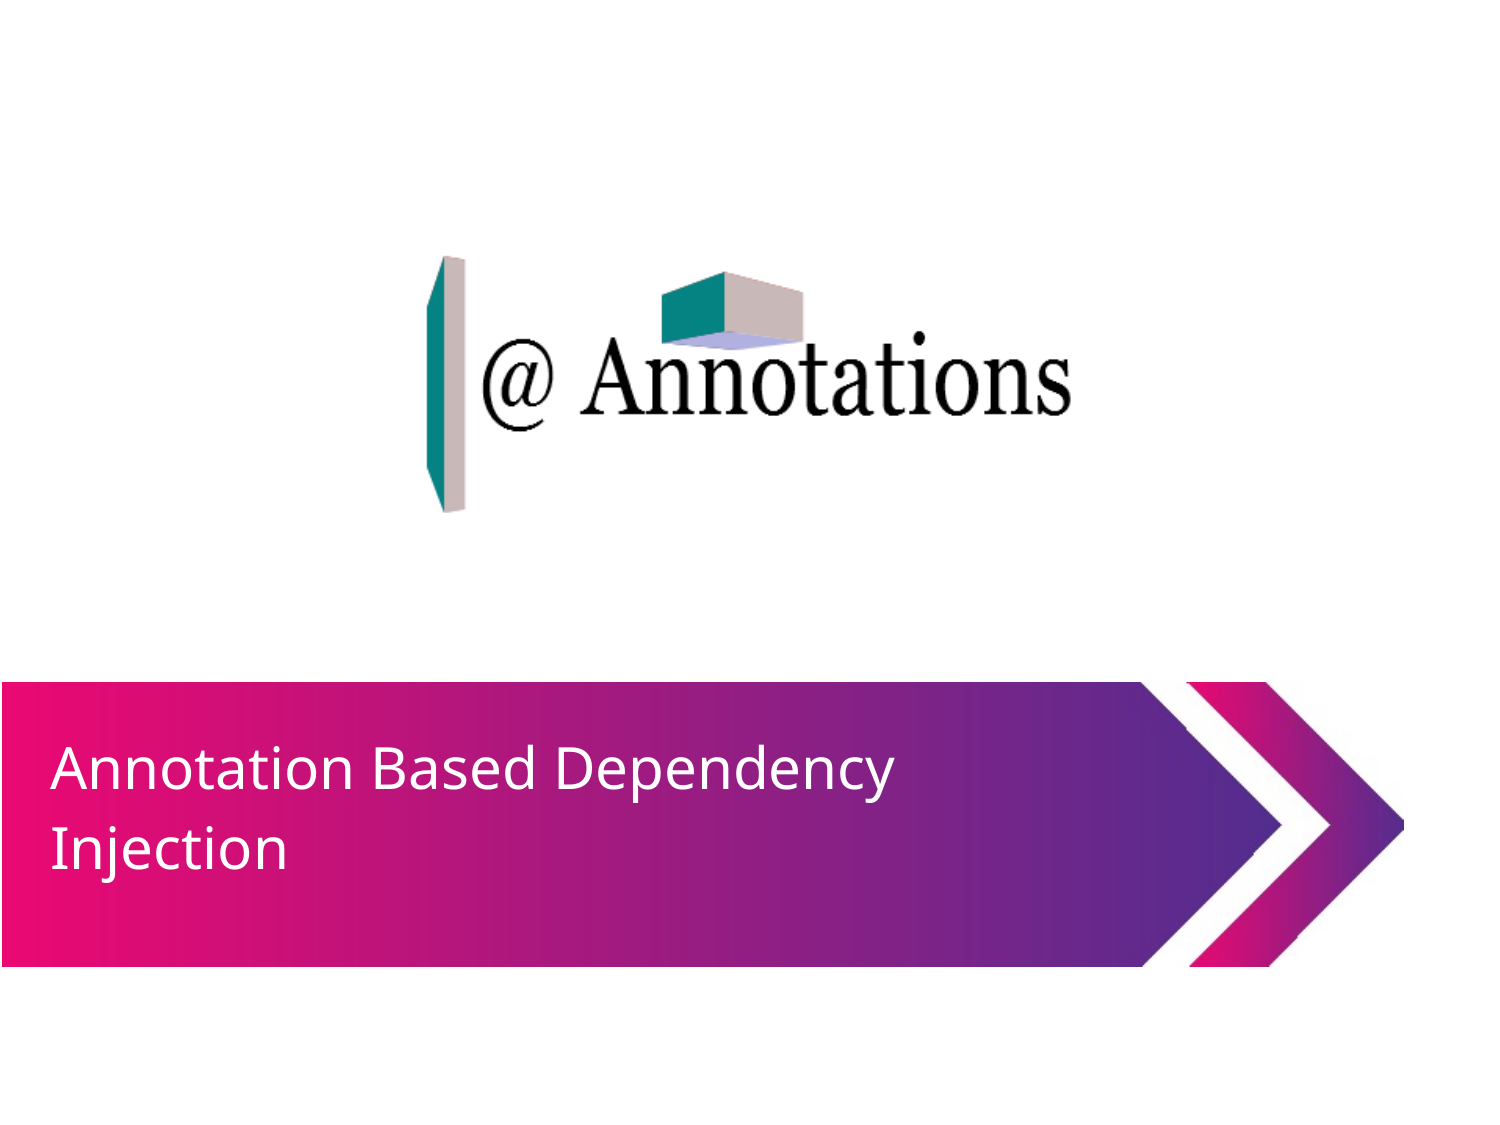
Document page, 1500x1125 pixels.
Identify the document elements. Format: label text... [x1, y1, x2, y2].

picture [399, 236, 1182, 549]
picture [2, 682, 1404, 967]
text_box Annotation Based Dependency Injection [35, 720, 1155, 872]
